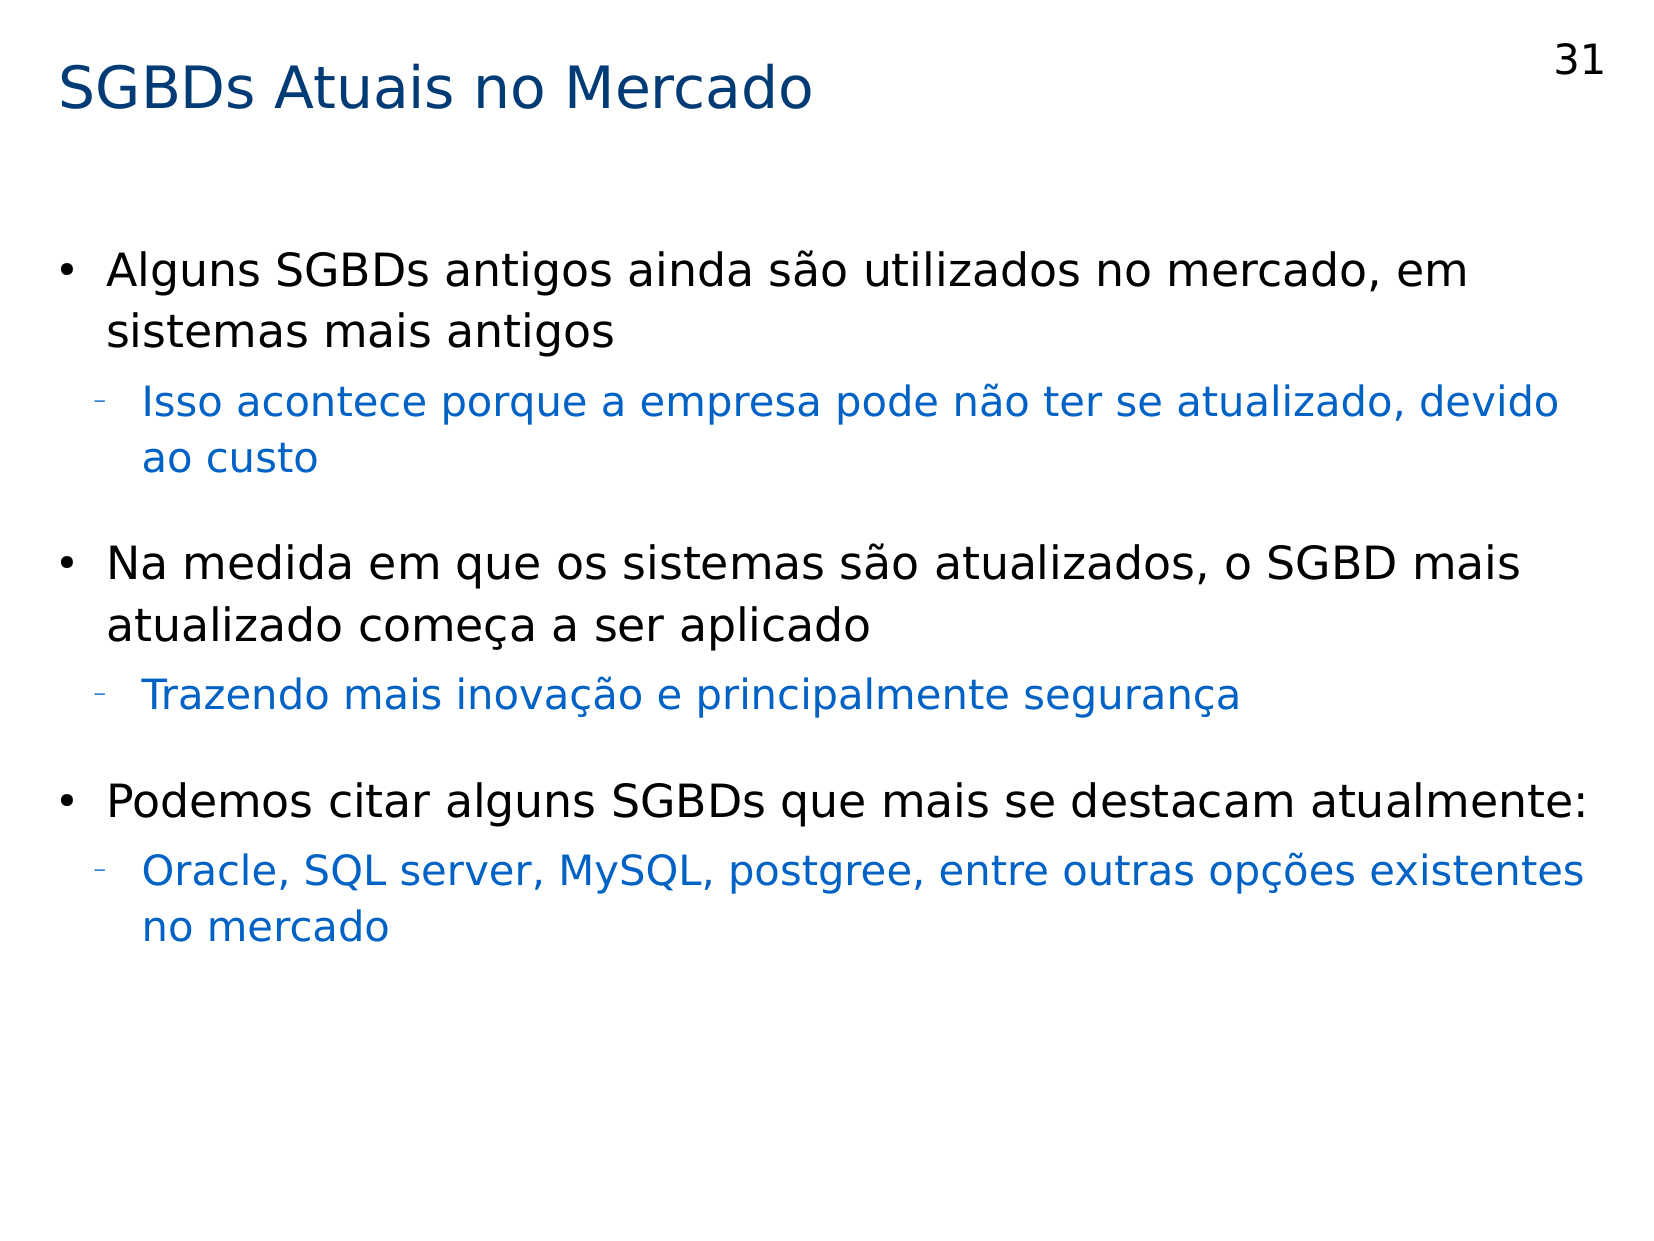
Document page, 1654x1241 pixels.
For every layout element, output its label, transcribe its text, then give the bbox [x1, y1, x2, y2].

title SGBDs Atuais no Mercado [59, 29, 1506, 148]
list Alguns SGBDs antigos ainda são utilizados no mercado, em sistemas mais antigos Isso acontece porque a empresa pode não ter se atualizado, devido ao custo Na medida em que os sistemas são atualizados, o SGBD mais atualizado começa a ser aplicado Trazendo mais inovação e principalmente segurança Podemos citar alguns SGBDs que mais se destacam atualmente: Oracle, SQL server, MySQL, postgree, entre outras opções existentes no mercado [59, 236, 1595, 1211]
